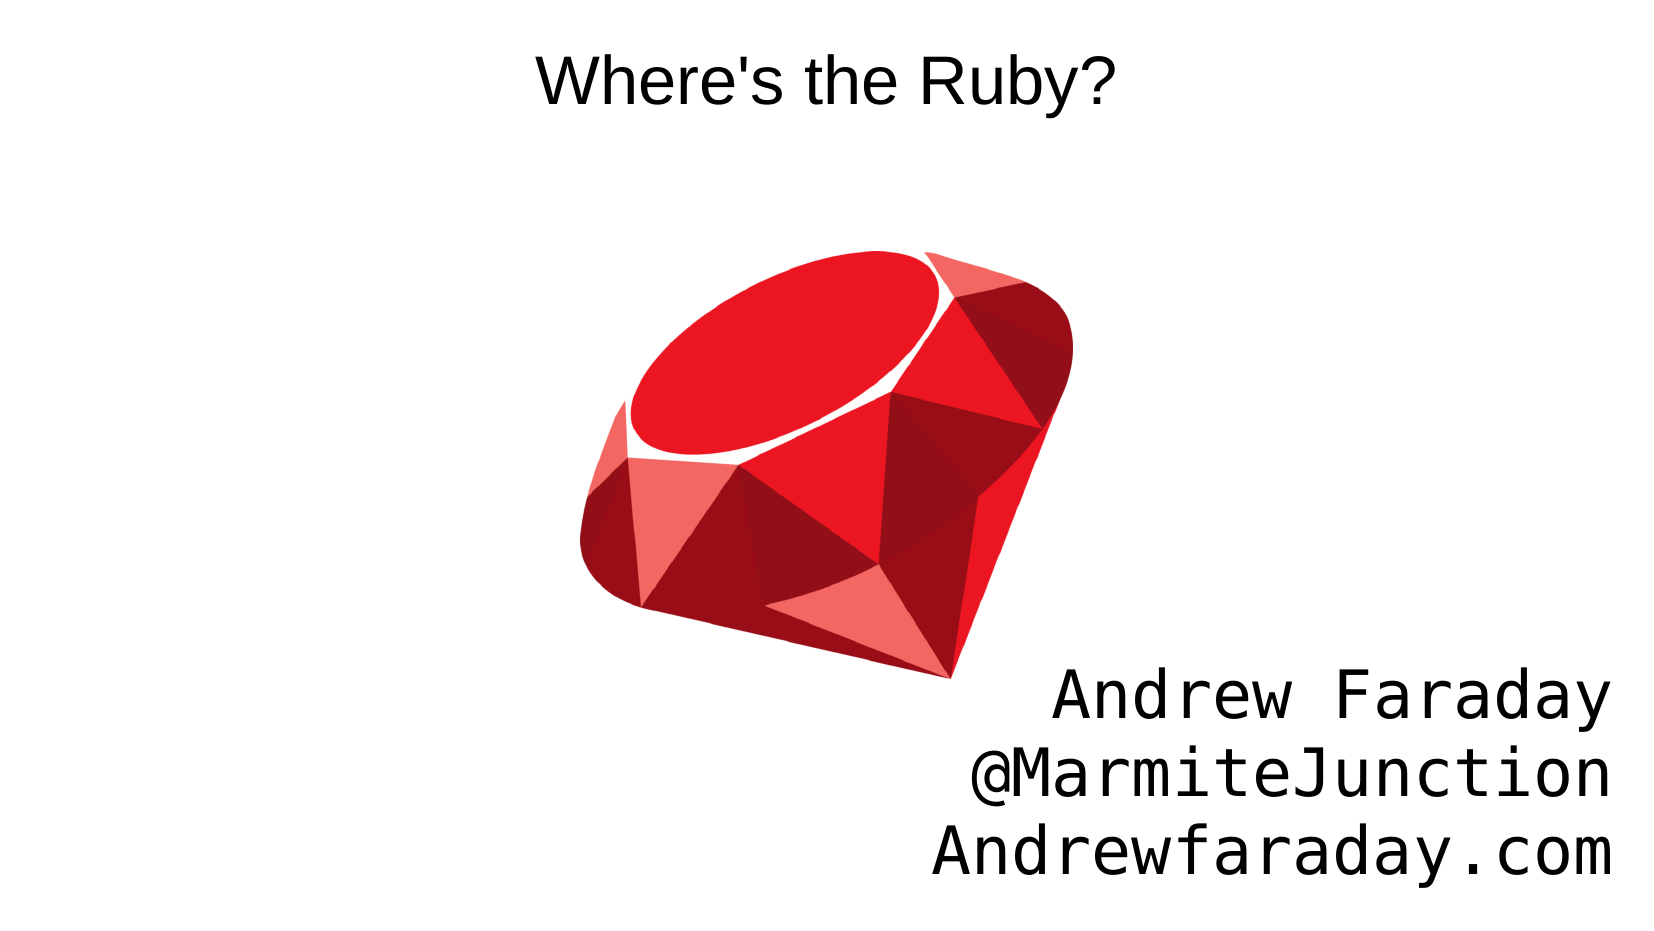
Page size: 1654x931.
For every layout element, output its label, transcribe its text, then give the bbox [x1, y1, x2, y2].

picture [580, 251, 1073, 679]
text_box Andrew Faraday @MarmiteJunction Andrewfaraday.com [744, 649, 1630, 898]
title Where's the Ruby? [82, 37, 1571, 124]
